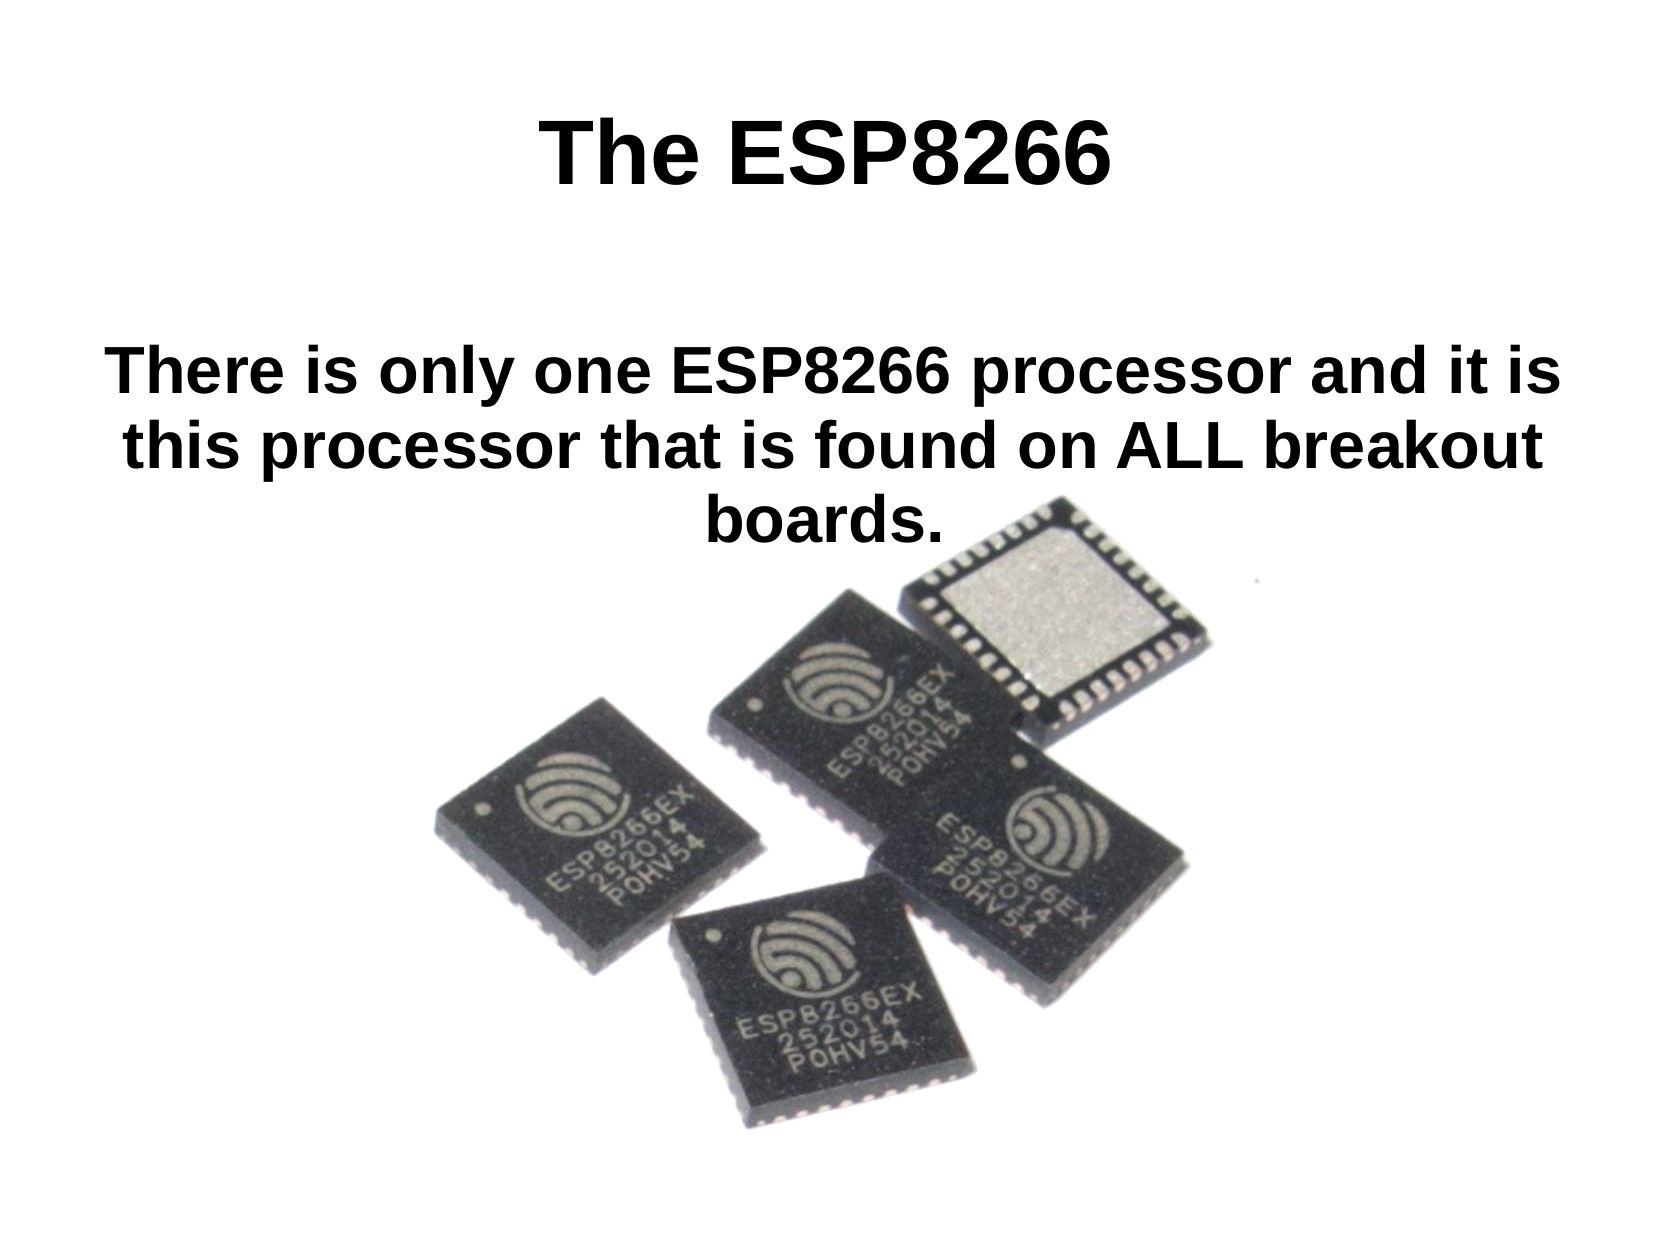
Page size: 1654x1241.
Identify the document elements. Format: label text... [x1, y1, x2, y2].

subtitle There is only one ESP8266 processor and it is this processor that is found on ALL breakout boards. [90, 320, 1579, 571]
picture [433, 571, 1261, 1131]
title The ESP8266 [82, 49, 1571, 257]
